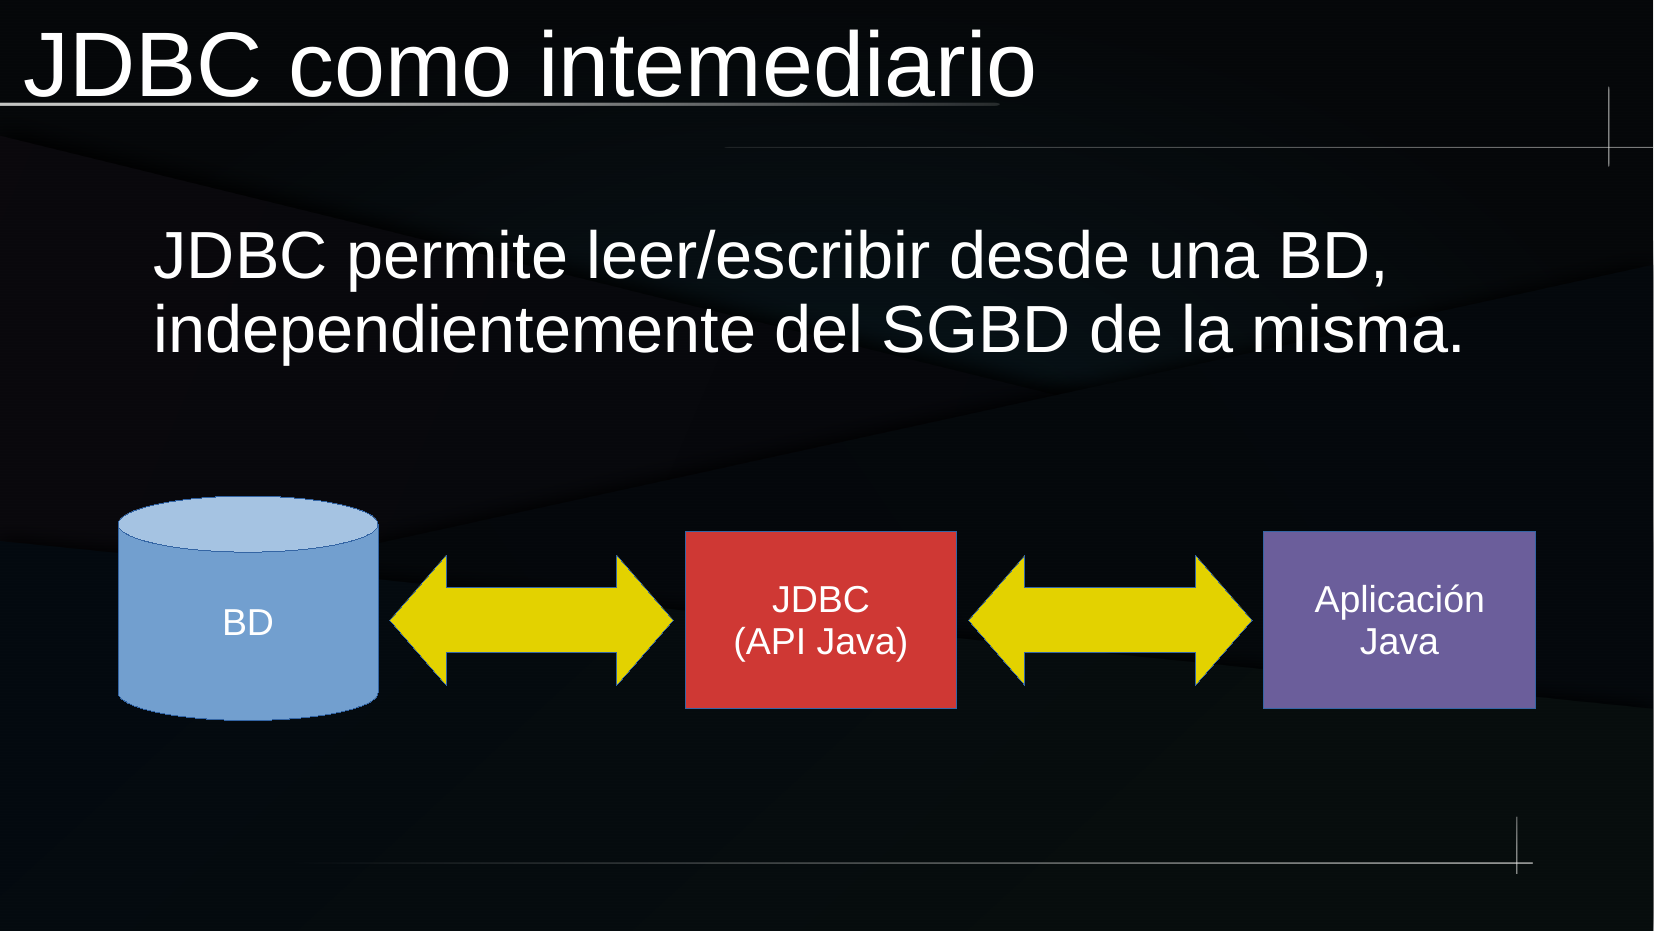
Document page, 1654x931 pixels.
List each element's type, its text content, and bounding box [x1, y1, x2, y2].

text_box [389, 555, 674, 686]
text_box [968, 555, 1253, 686]
title JDBC como intemediario [23, 11, 1589, 119]
text_box BD [118, 525, 379, 721]
picture [0, 0, 1654, 931]
text_box JDBC (API Java) [685, 531, 957, 709]
list JDBC permite leer/escribir desde una BD, independientemente del SGBD de la misma. [82, 217, 1571, 473]
text_box Aplicación Java [1263, 531, 1536, 709]
